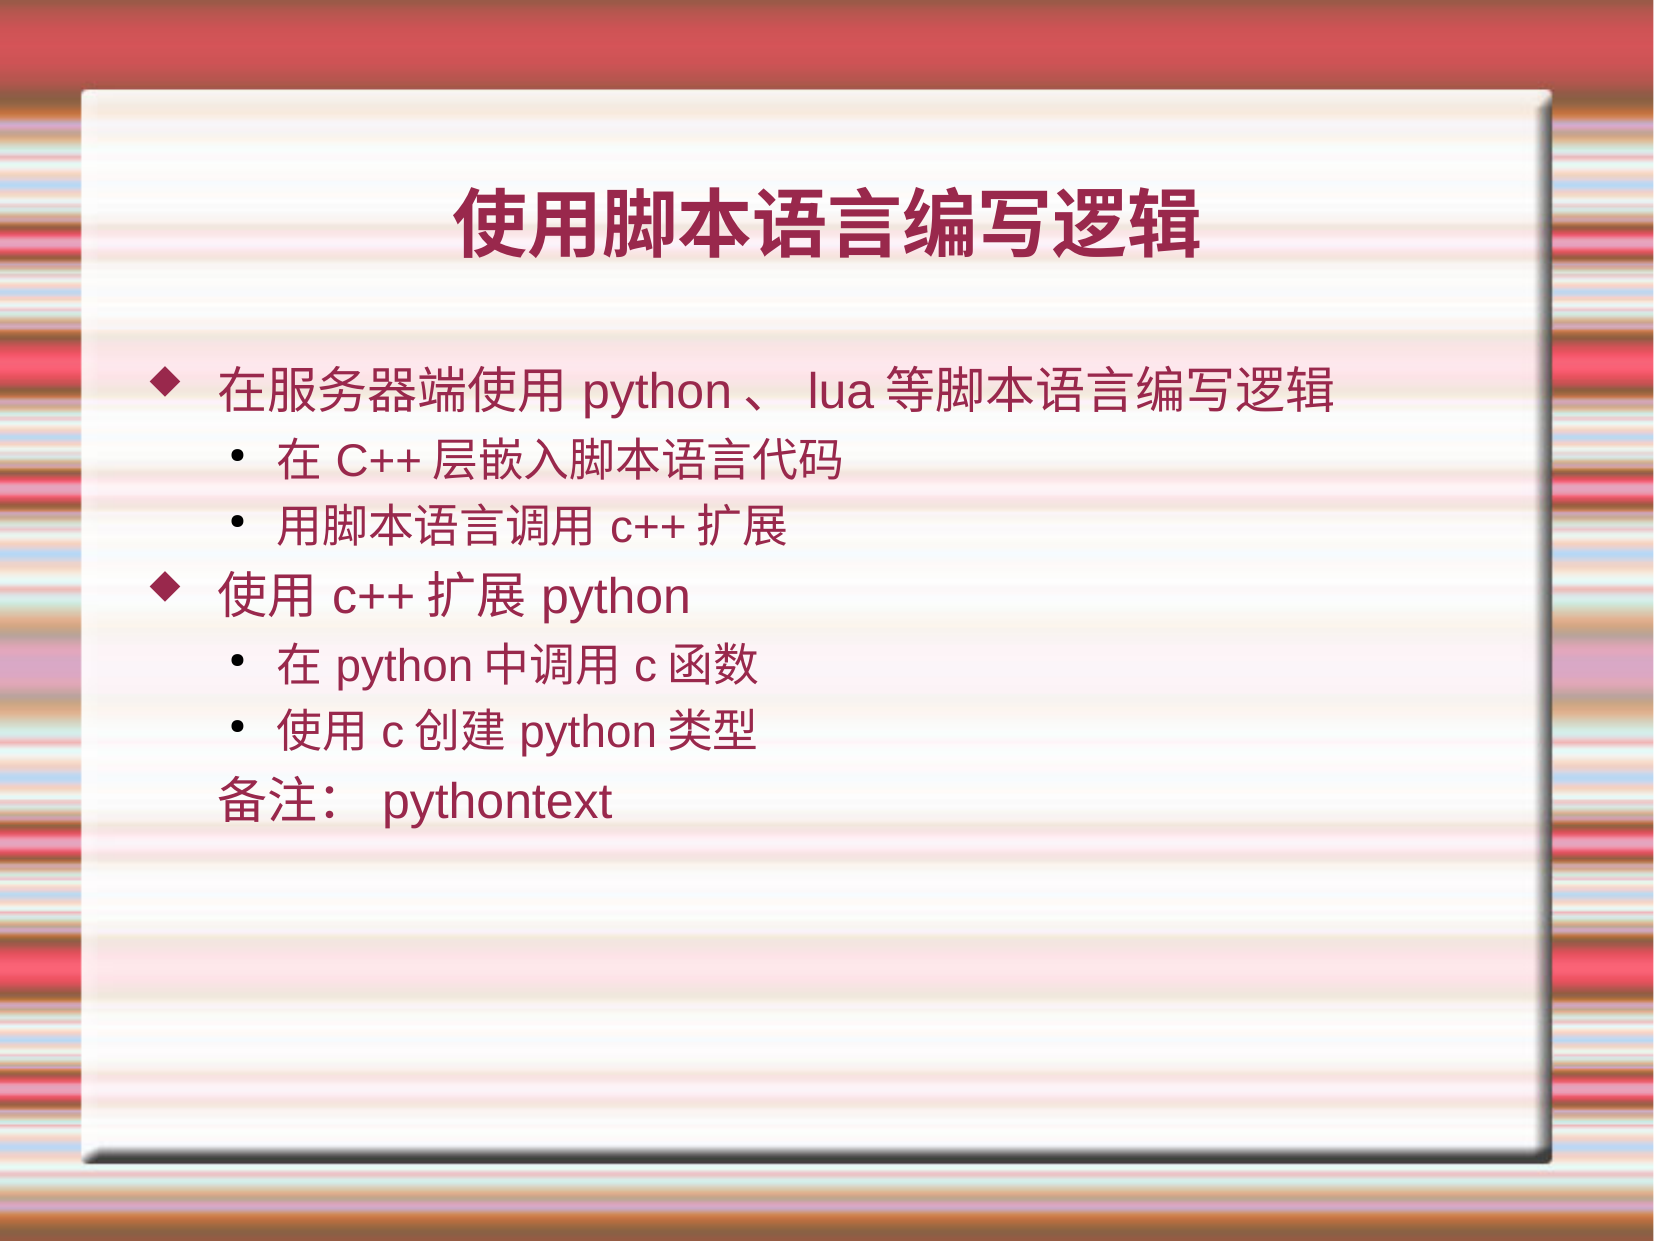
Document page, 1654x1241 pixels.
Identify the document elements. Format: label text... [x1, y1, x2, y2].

picture [0, 0, 1654, 1241]
list 在服务器端使用python、lua等脚本语言编写逻辑 在C++层嵌入脚本语言代码 用脚本语言调用c++扩展 使用c++扩展python 在python中调用c函数 使用c创建python类型 备注：pythontext [134, 350, 1516, 1132]
title 使用脚本语言编写逻辑 [121, 114, 1534, 322]
